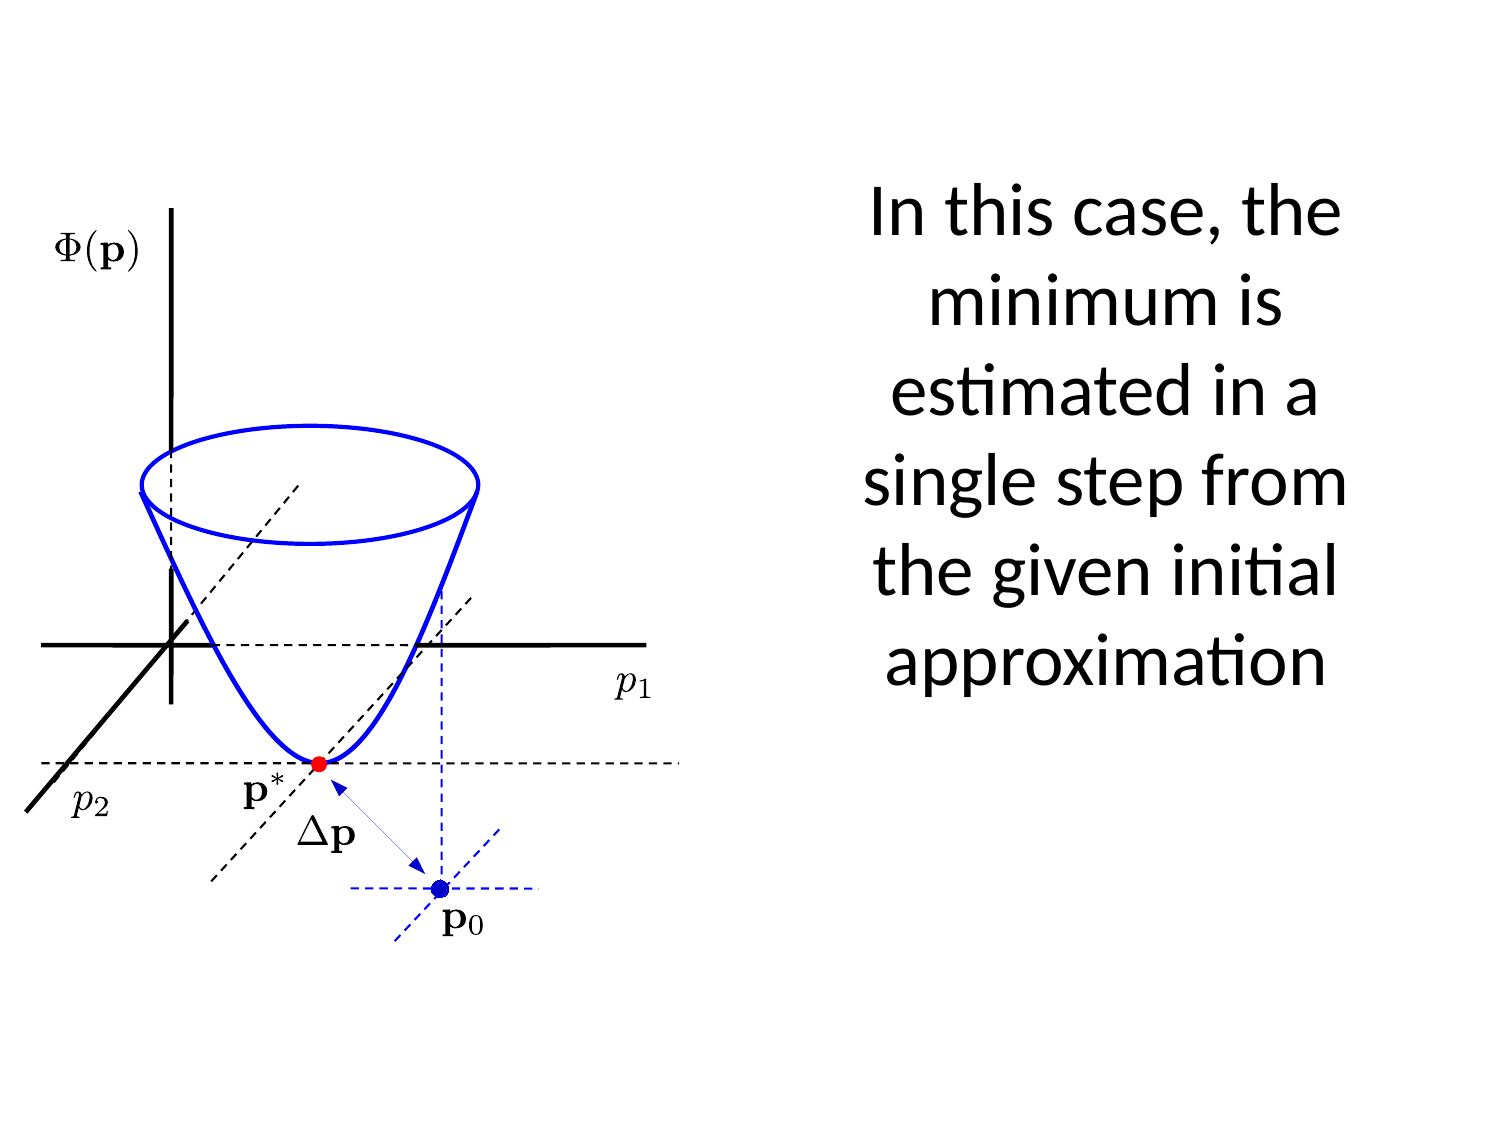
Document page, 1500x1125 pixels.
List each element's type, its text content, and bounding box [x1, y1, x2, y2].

text_box [52, 230, 142, 272]
text_box [431, 879, 449, 898]
text_box In this case, the minimum is estimated in a single step from the given initial approximation [810, 153, 1402, 709]
text_box [242, 772, 287, 810]
text_box [441, 909, 485, 937]
text_box [295, 814, 357, 853]
text_box [313, 758, 325, 771]
text_box [70, 791, 110, 818]
text_box [614, 673, 654, 700]
